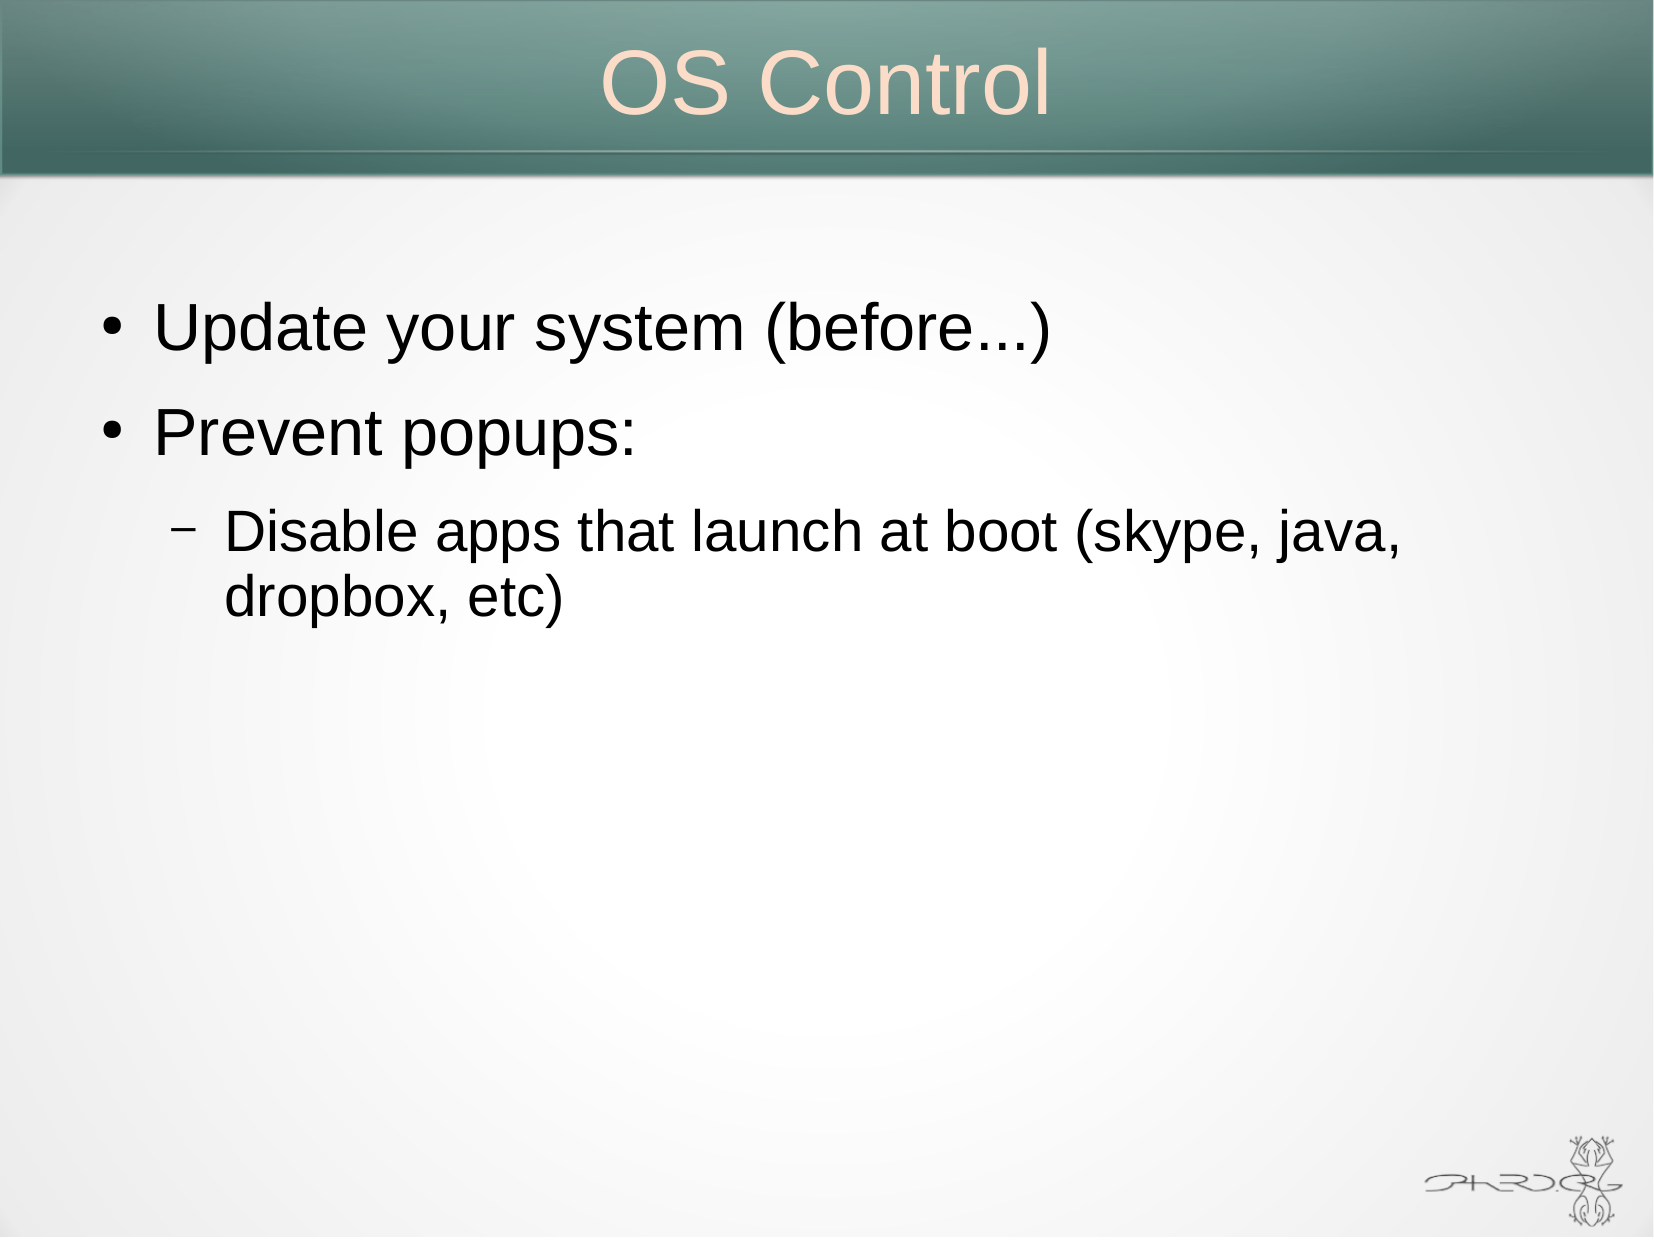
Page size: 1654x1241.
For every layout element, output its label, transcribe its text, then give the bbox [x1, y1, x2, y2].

title OS Control [82, 11, 1571, 154]
list Update your system (before...) Prevent popups: Disable apps that launch at boot (skype, java, dropbox, etc) [82, 290, 1571, 1010]
picture [0, 0, 1654, 1237]
